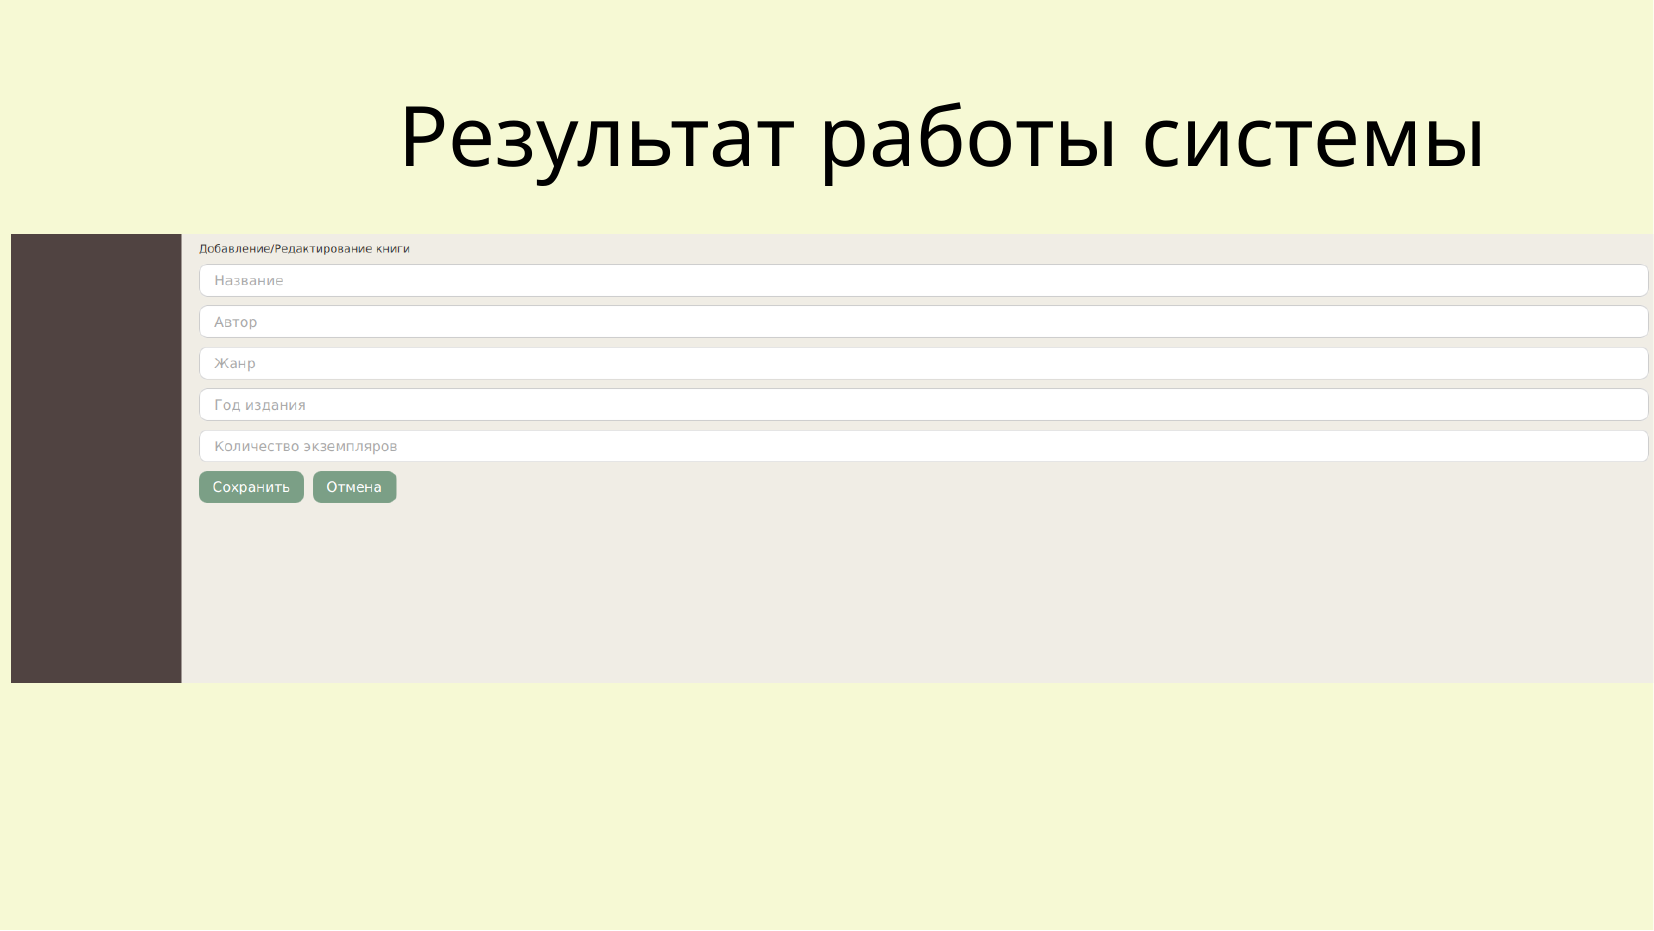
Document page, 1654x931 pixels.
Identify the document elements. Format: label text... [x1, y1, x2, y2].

text_box Результат работы системы [383, 70, 1348, 178]
picture [11, 234, 1654, 683]
